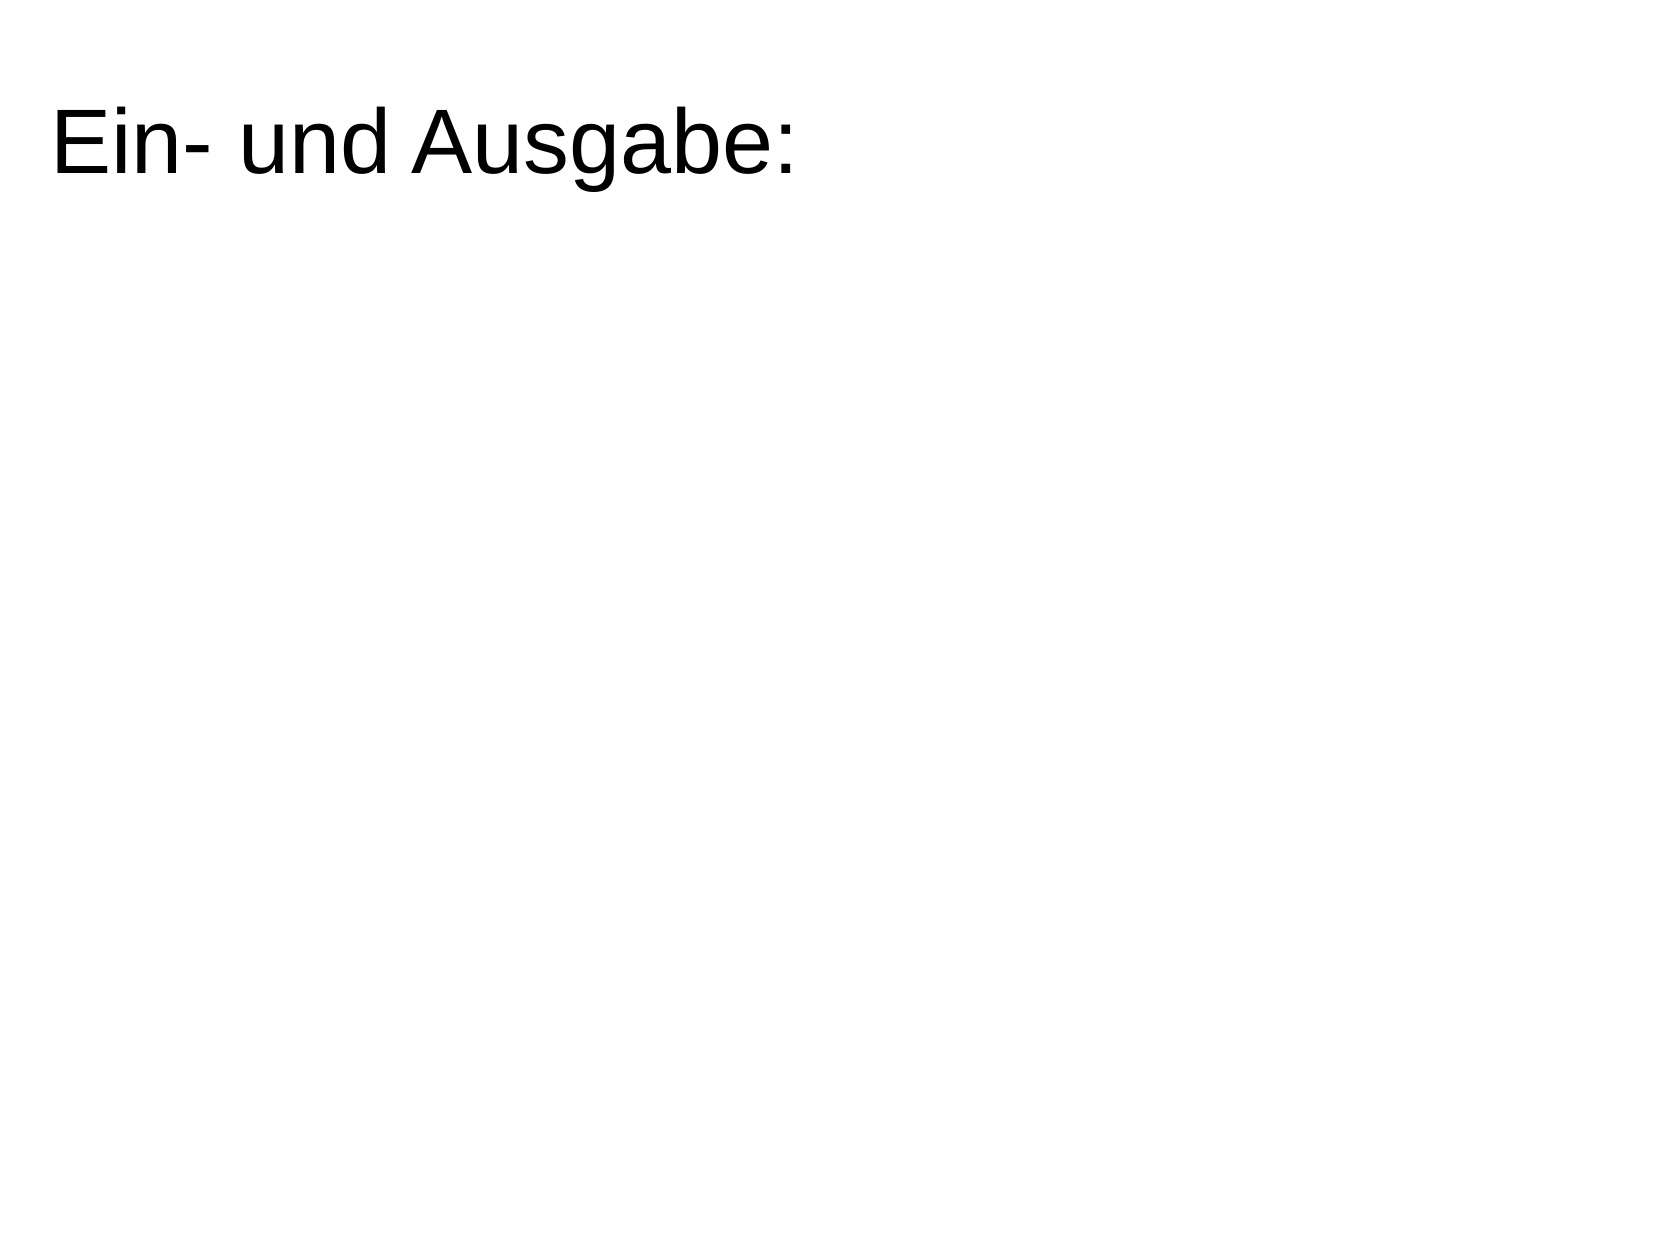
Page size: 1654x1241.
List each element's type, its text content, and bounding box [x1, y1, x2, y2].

text_box Ein- und Ausgabe: [35, 83, 904, 201]
